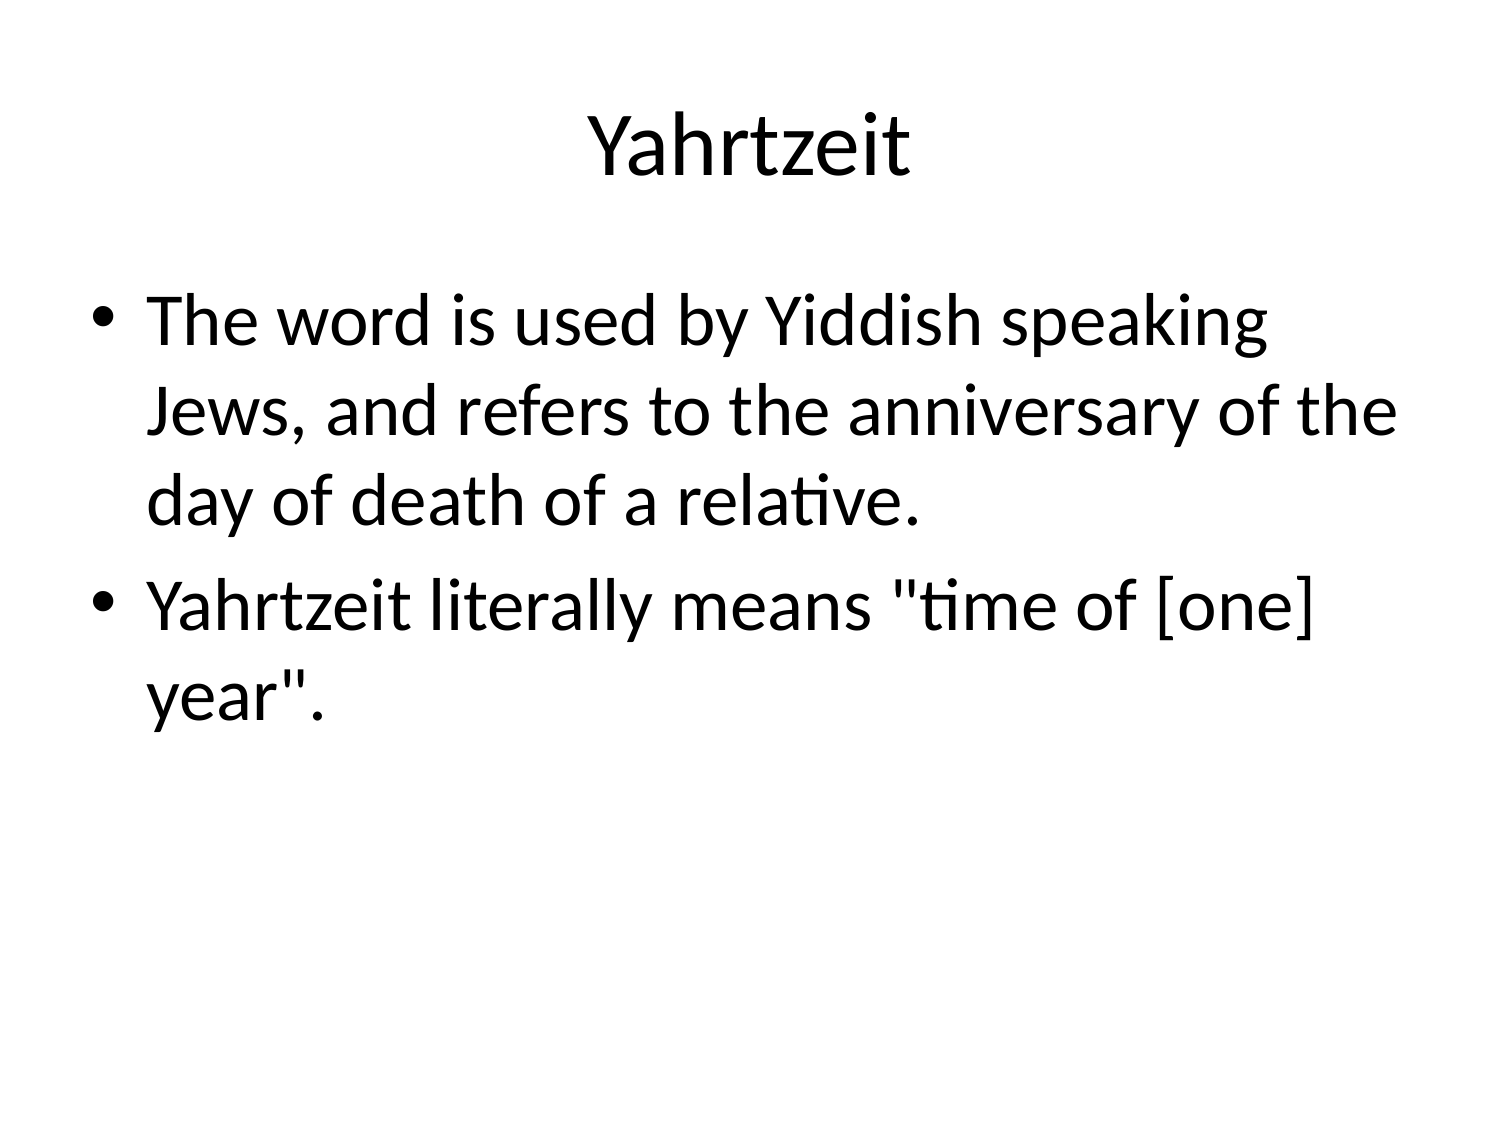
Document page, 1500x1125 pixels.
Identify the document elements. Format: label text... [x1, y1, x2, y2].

list The word is used by Yiddish speaking Jews, and refers to the anniversary of the day of death of a relative. Yahrtzeit literally means "time of [one] year". [75, 262, 1425, 1005]
title Yahrtzeit [75, 45, 1425, 233]
